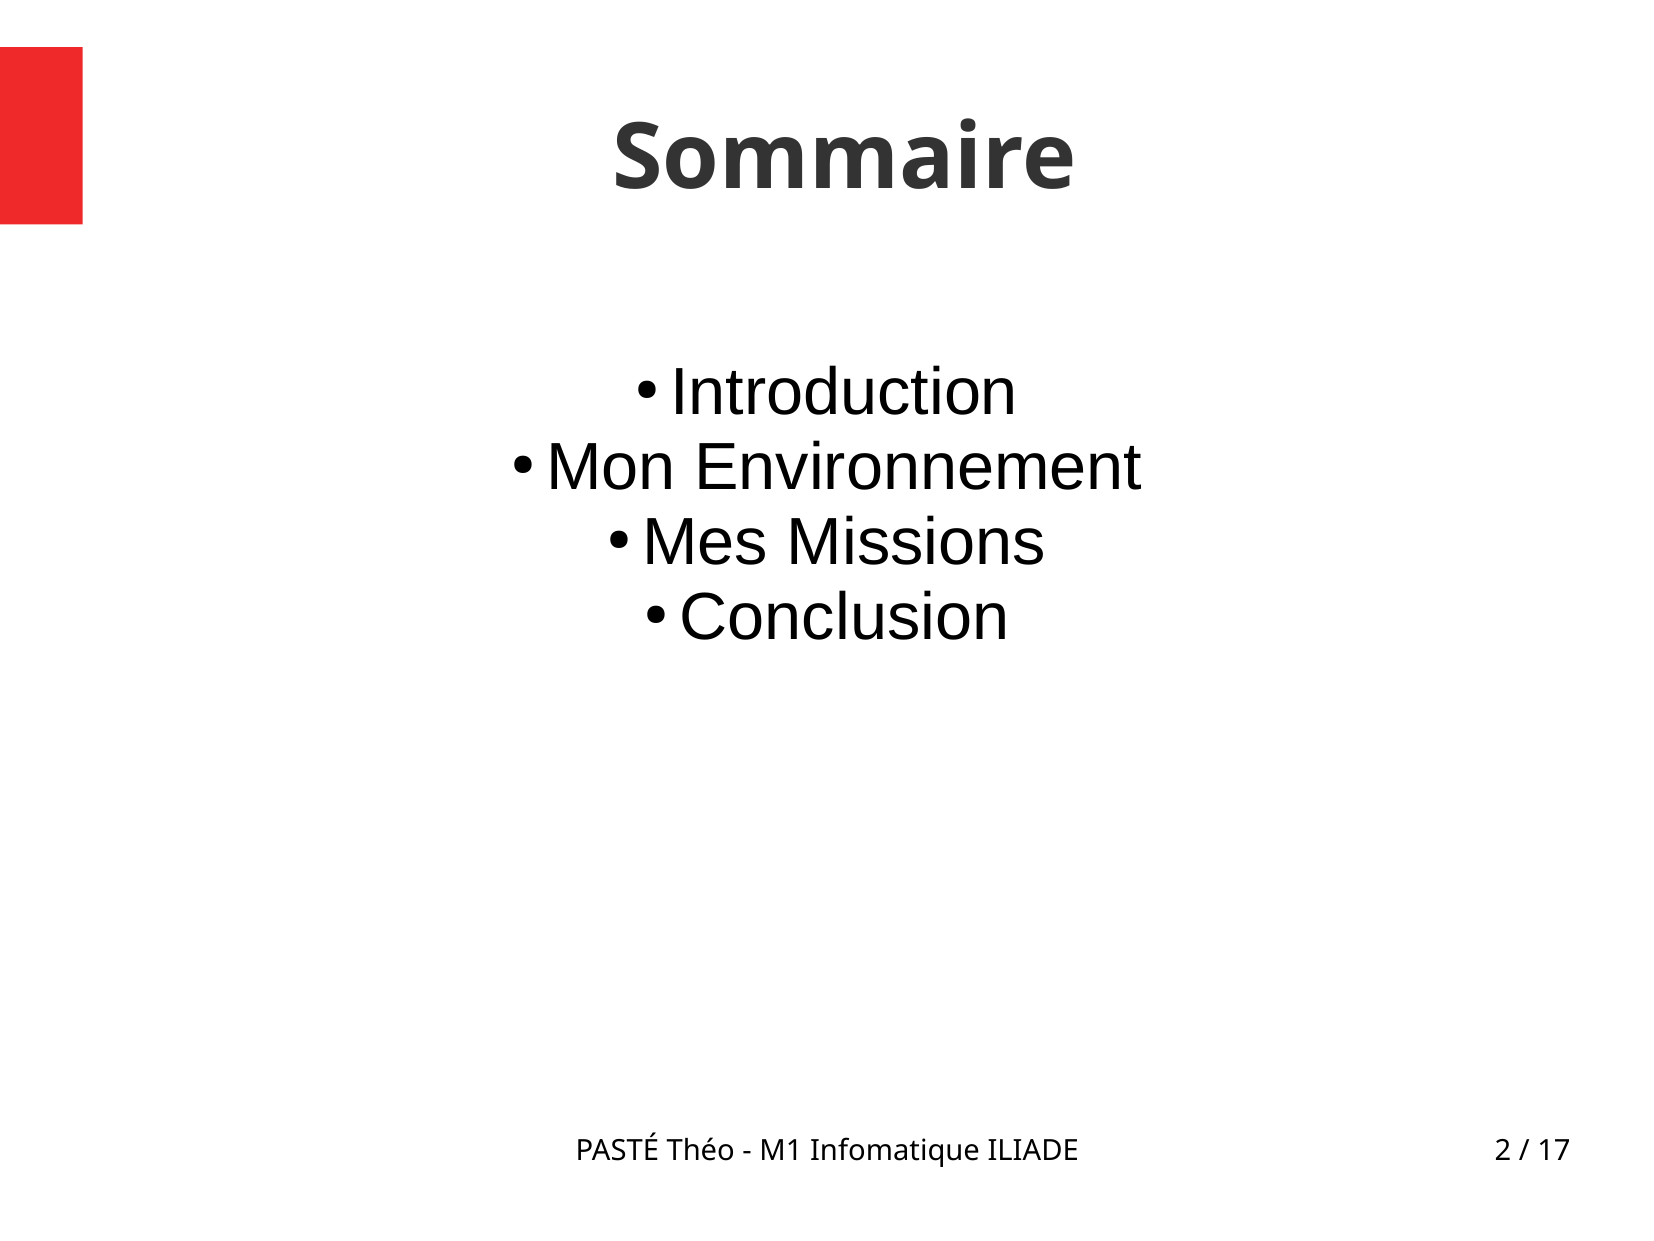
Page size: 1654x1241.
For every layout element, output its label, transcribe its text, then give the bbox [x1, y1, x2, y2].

subtitle Introduction Mon Environnement Mes Missions Conclusion [118, 354, 1536, 1074]
title Sommaire [118, 49, 1571, 257]
